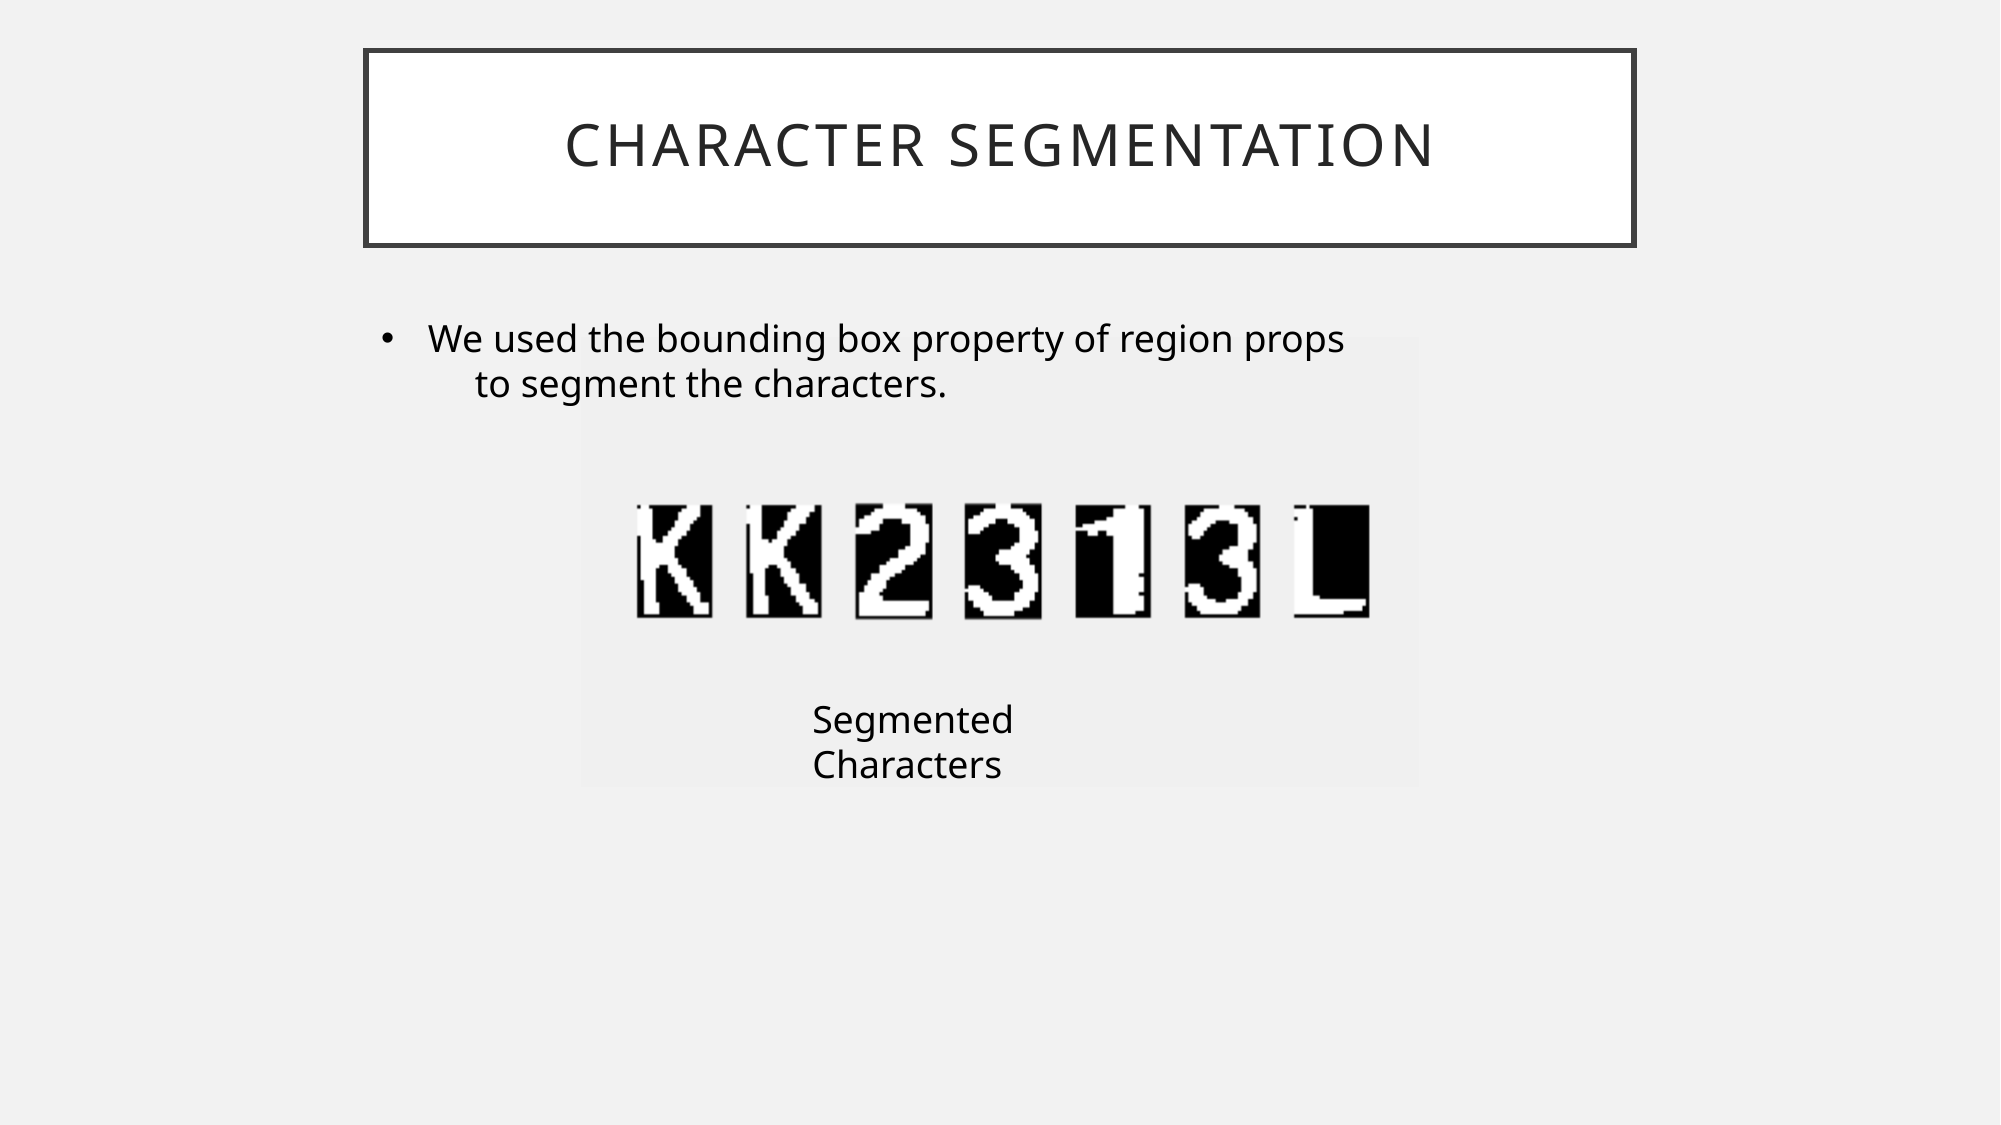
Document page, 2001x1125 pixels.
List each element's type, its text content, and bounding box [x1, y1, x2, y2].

text_box We used the bounding box property of region props to segment the characters. [366, 307, 1404, 414]
text_box Segmented Characters [797, 688, 1203, 750]
picture [581, 337, 1419, 788]
title Character segmentation [366, 50, 1634, 246]
